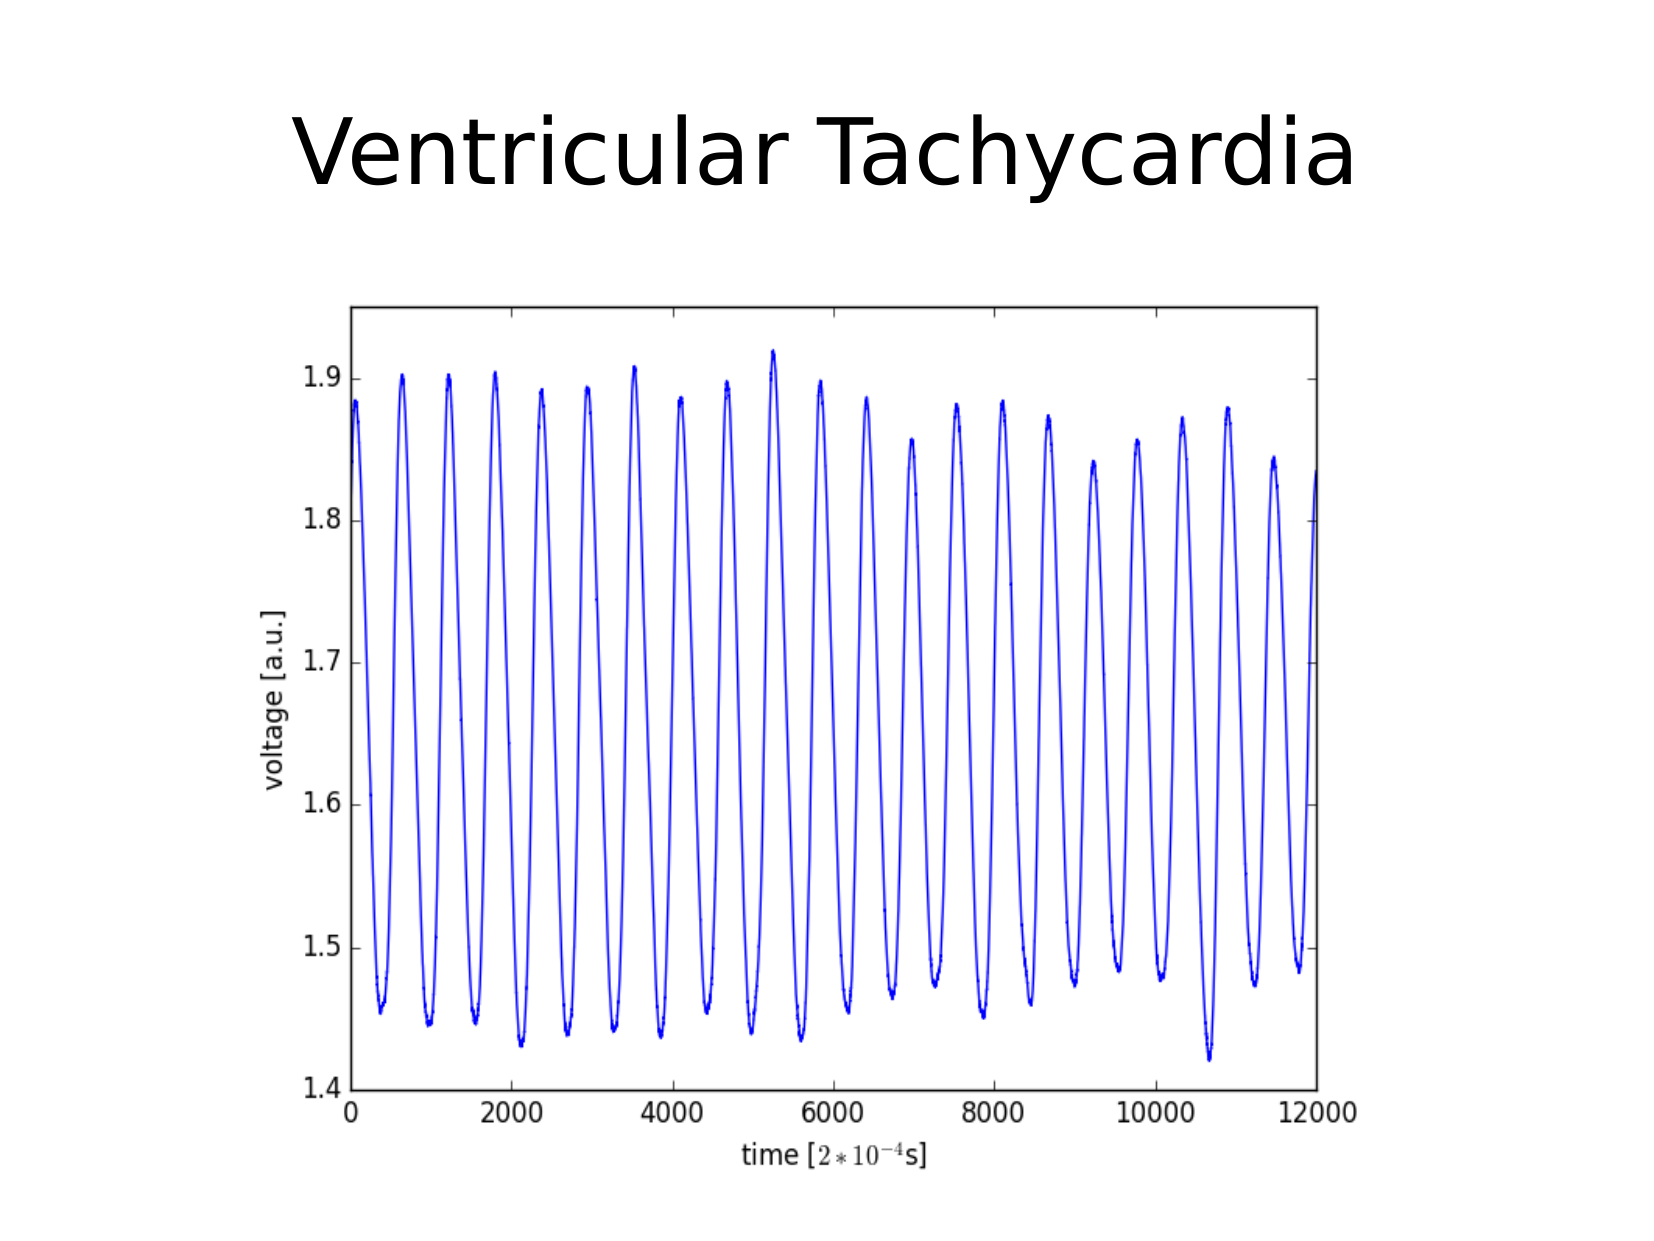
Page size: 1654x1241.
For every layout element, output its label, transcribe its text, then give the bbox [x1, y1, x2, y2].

title Ventricular Tachycardia [82, 49, 1571, 257]
picture [195, 209, 1441, 1188]
